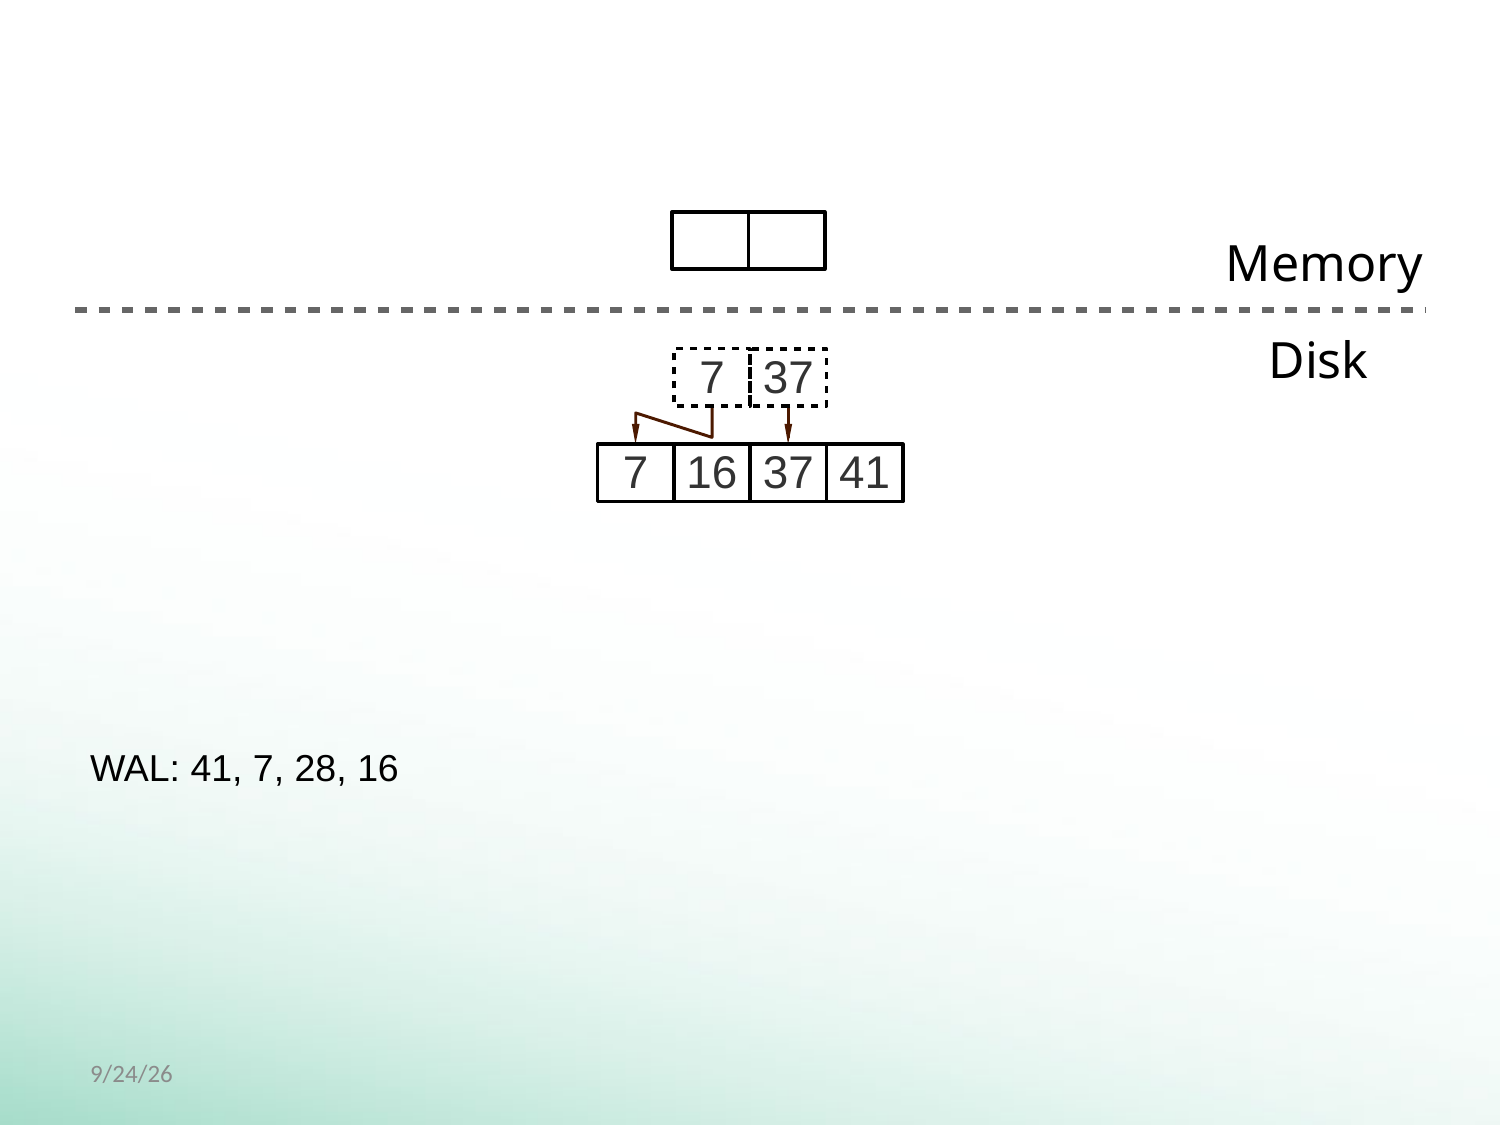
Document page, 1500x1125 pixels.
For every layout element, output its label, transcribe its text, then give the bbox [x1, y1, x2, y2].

text_box WAL: 41, 7, 28, 16 [75, 739, 1361, 797]
picture [0, 0, 1500, 1125]
text_box 7 [673, 348, 750, 407]
text_box 37 [750, 444, 826, 502]
text_box 41 [826, 444, 903, 502]
text_box Memory [1210, 220, 1443, 297]
text_box Disk [1253, 317, 1392, 394]
text_box 16 [673, 444, 750, 502]
text_box 37 [750, 348, 827, 407]
text_box 7 [597, 444, 673, 502]
